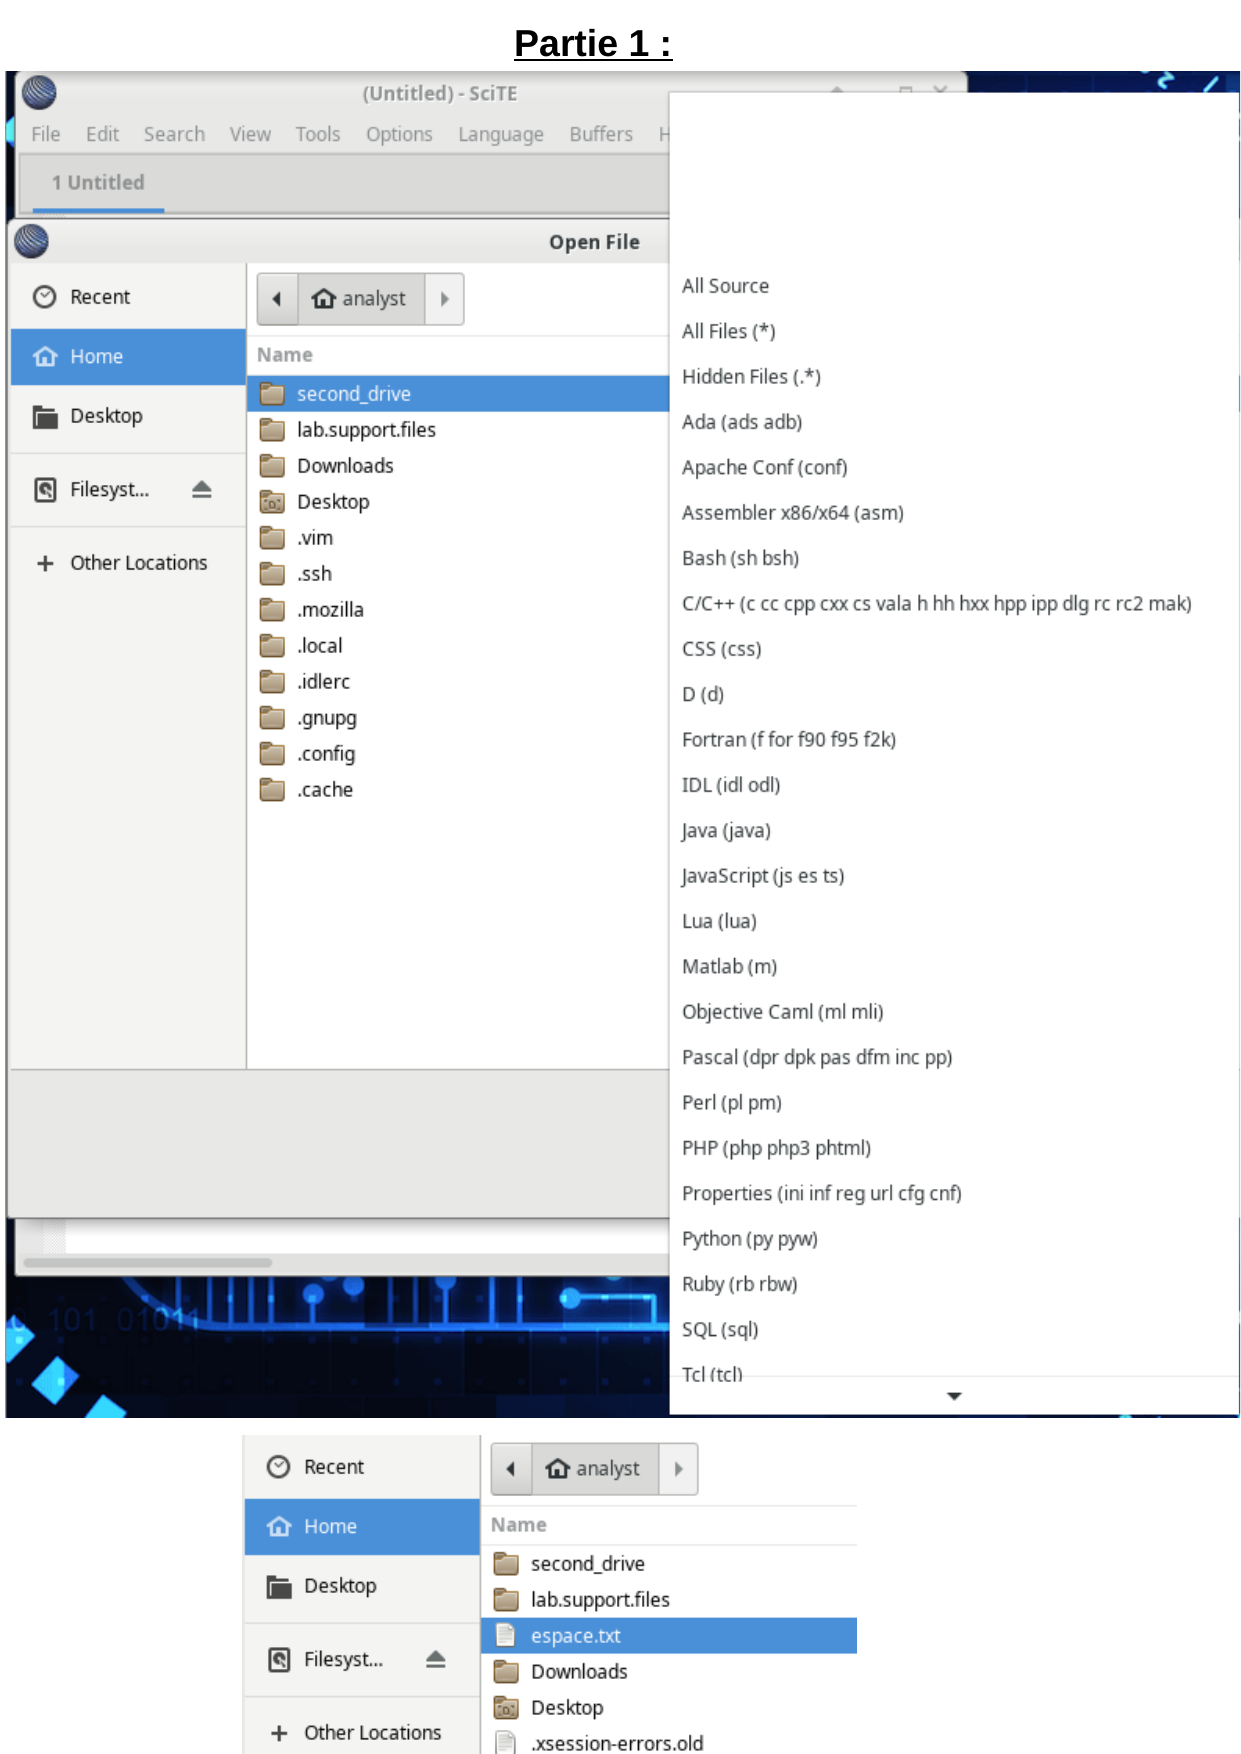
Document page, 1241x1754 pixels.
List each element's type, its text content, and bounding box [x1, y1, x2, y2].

picture [5, 71, 1241, 1418]
picture [242, 1435, 857, 1754]
text_box Partie 1 : [499, 15, 688, 78]
